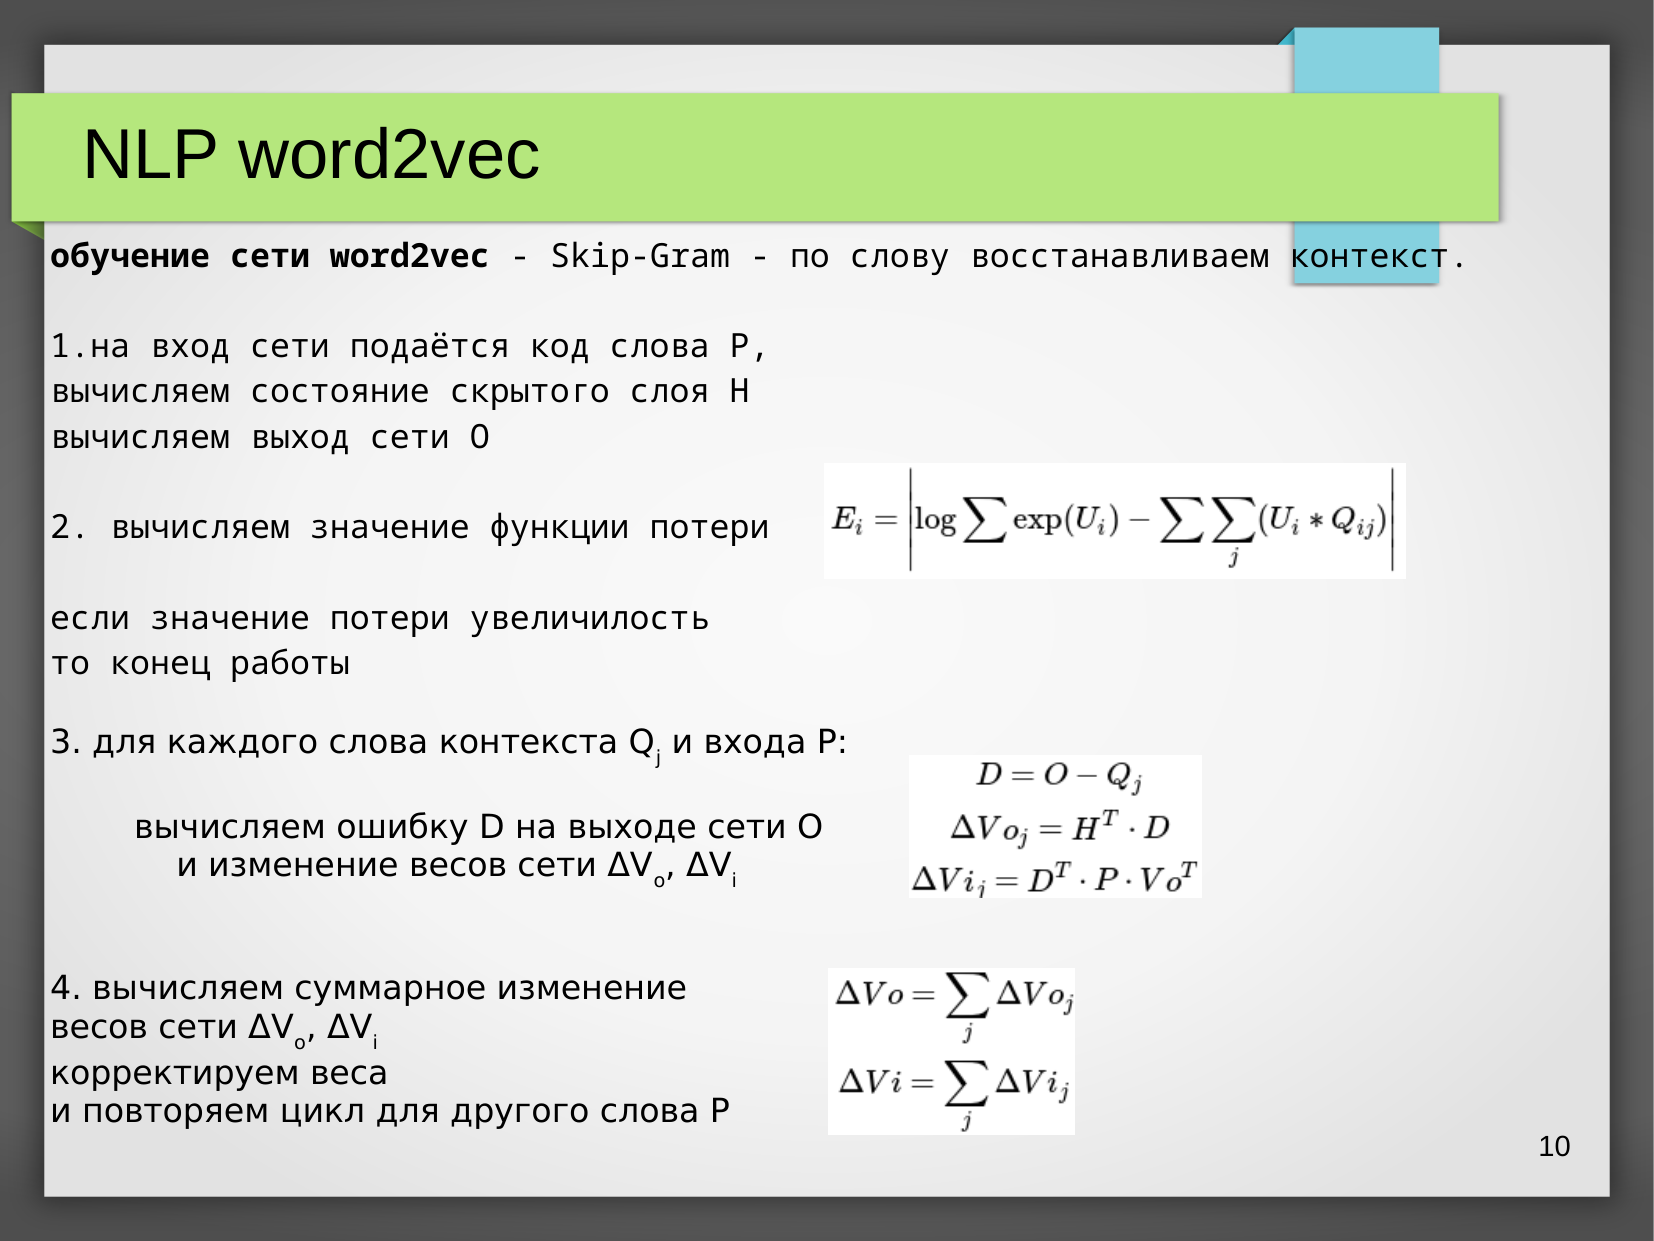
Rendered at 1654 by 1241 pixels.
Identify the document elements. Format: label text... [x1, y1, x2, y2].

picture [0, 0, 1654, 1241]
text_box обучение сети word2vec - Skip-Gram - по слову восстанавливаем контекст. 1.на вход сети подаётся код слова P, вычисляем состояние скрытого слоя H вычисляем выход сети O 2. вычисляем значение функции потери если значение потери увеличилость то конец работы 3. для каждого слова контекста Qj и входа P: вычисляем ошибку D на выходе сети O и изменение весов сети ΔVo, ΔVi 4. вычисляем суммарное изменение весов сети ΔVo, ΔVi корректируем веса и повторяем цикл для другого слова P [35, 224, 1595, 1193]
title NLP word2vec [82, 113, 1406, 194]
